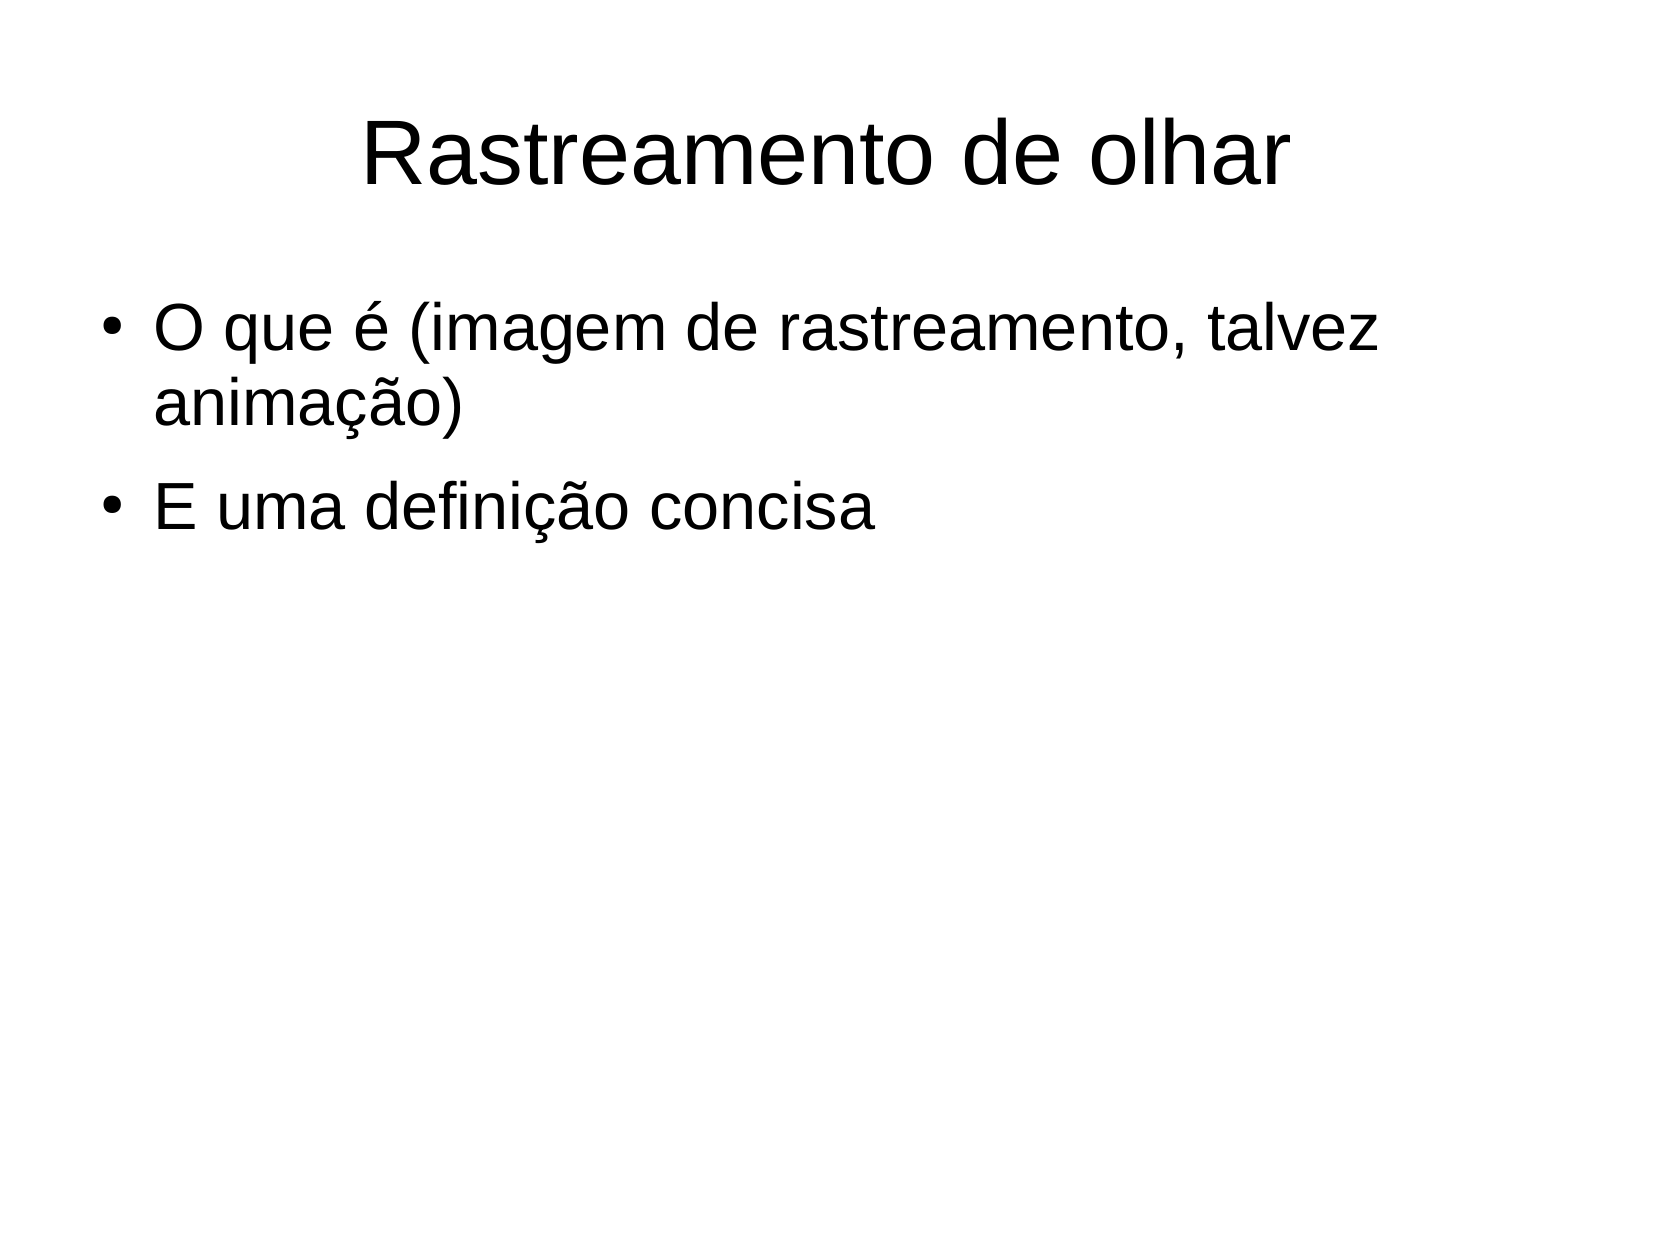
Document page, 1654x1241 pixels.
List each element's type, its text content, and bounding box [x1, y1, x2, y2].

list O que é (imagem de rastreamento, talvez animação) E uma definição concisa [82, 290, 1571, 1109]
title Rastreamento de olhar [82, 49, 1571, 257]
